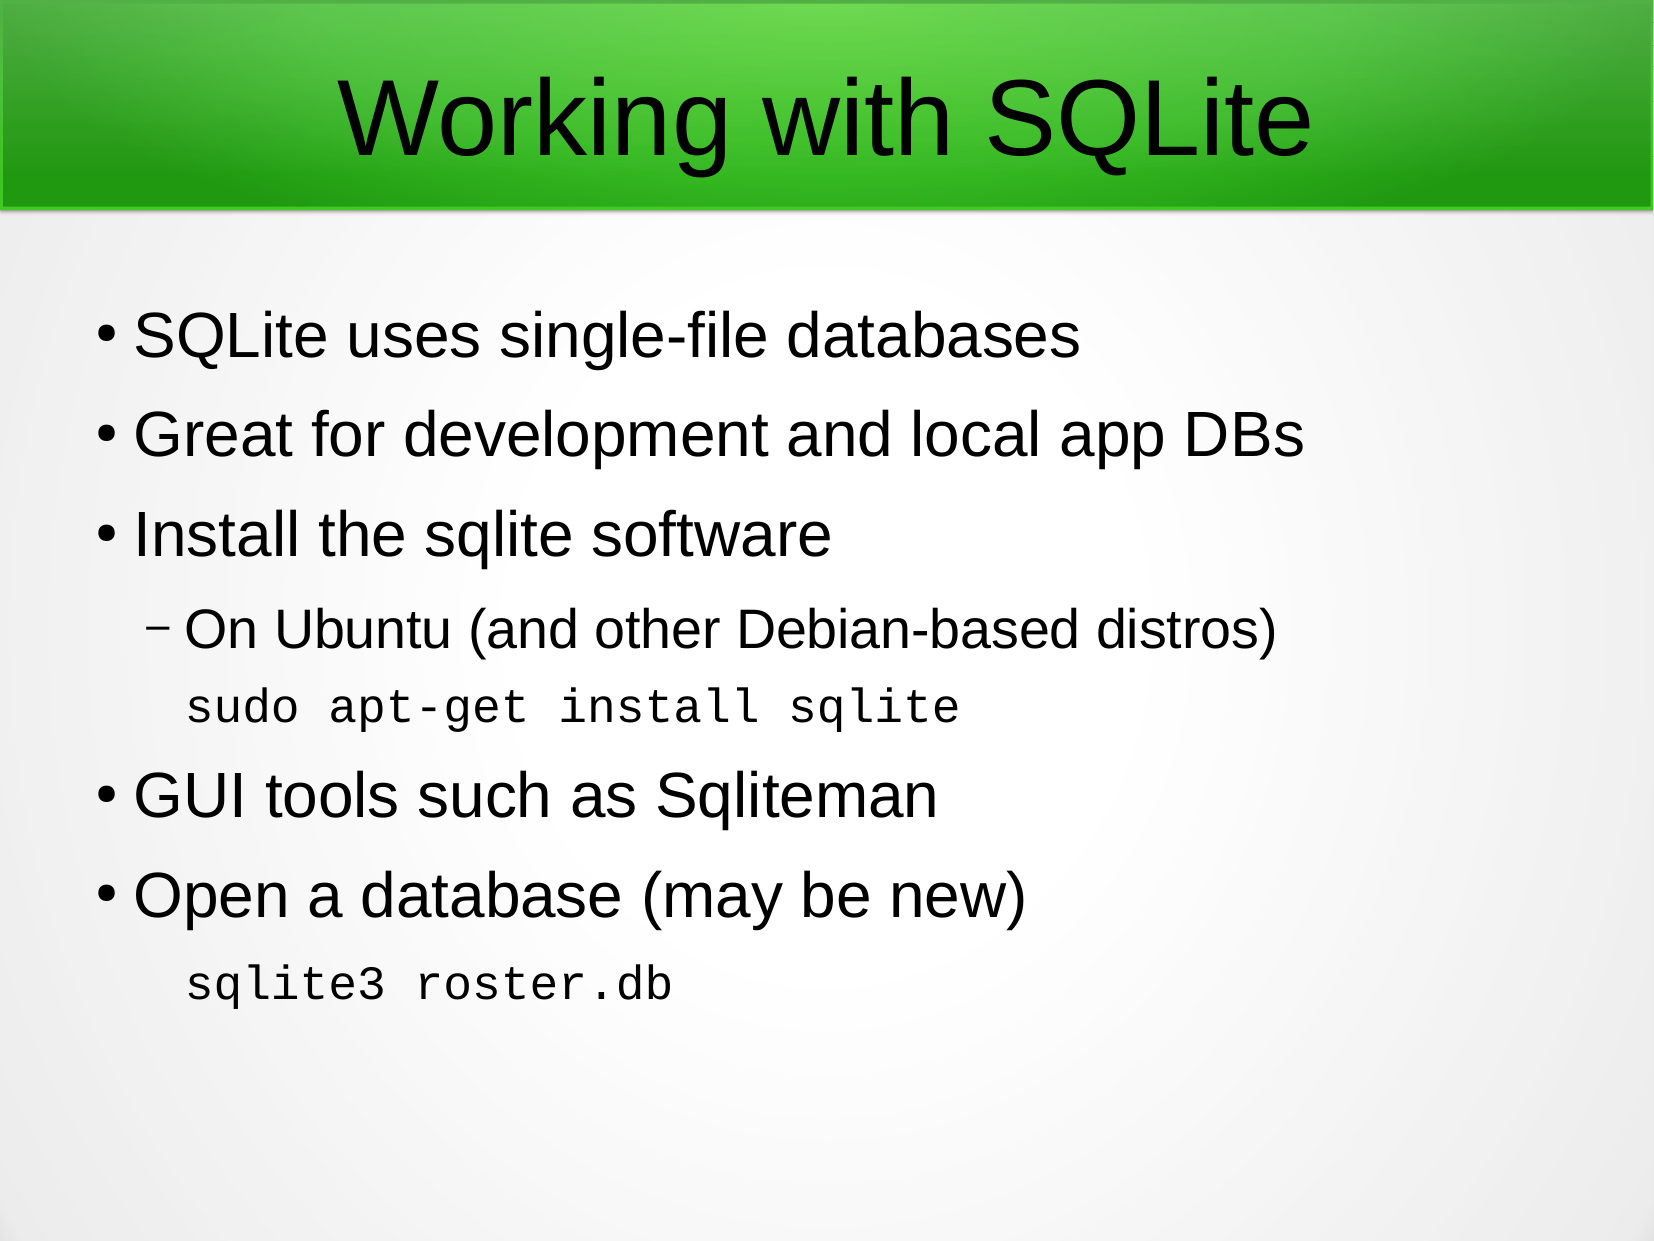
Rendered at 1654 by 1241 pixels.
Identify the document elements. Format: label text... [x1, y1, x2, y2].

title Working with SQLite [82, 47, 1571, 189]
list SQLite uses single-file databases Great for development and local app DBs Install the sqlite software On Ubuntu (and other Debian-based distros) sudo apt-get install sqlite GUI tools such as Sqliteman Open a database (may be new) sqlite3 roster.db [82, 299, 1571, 1019]
